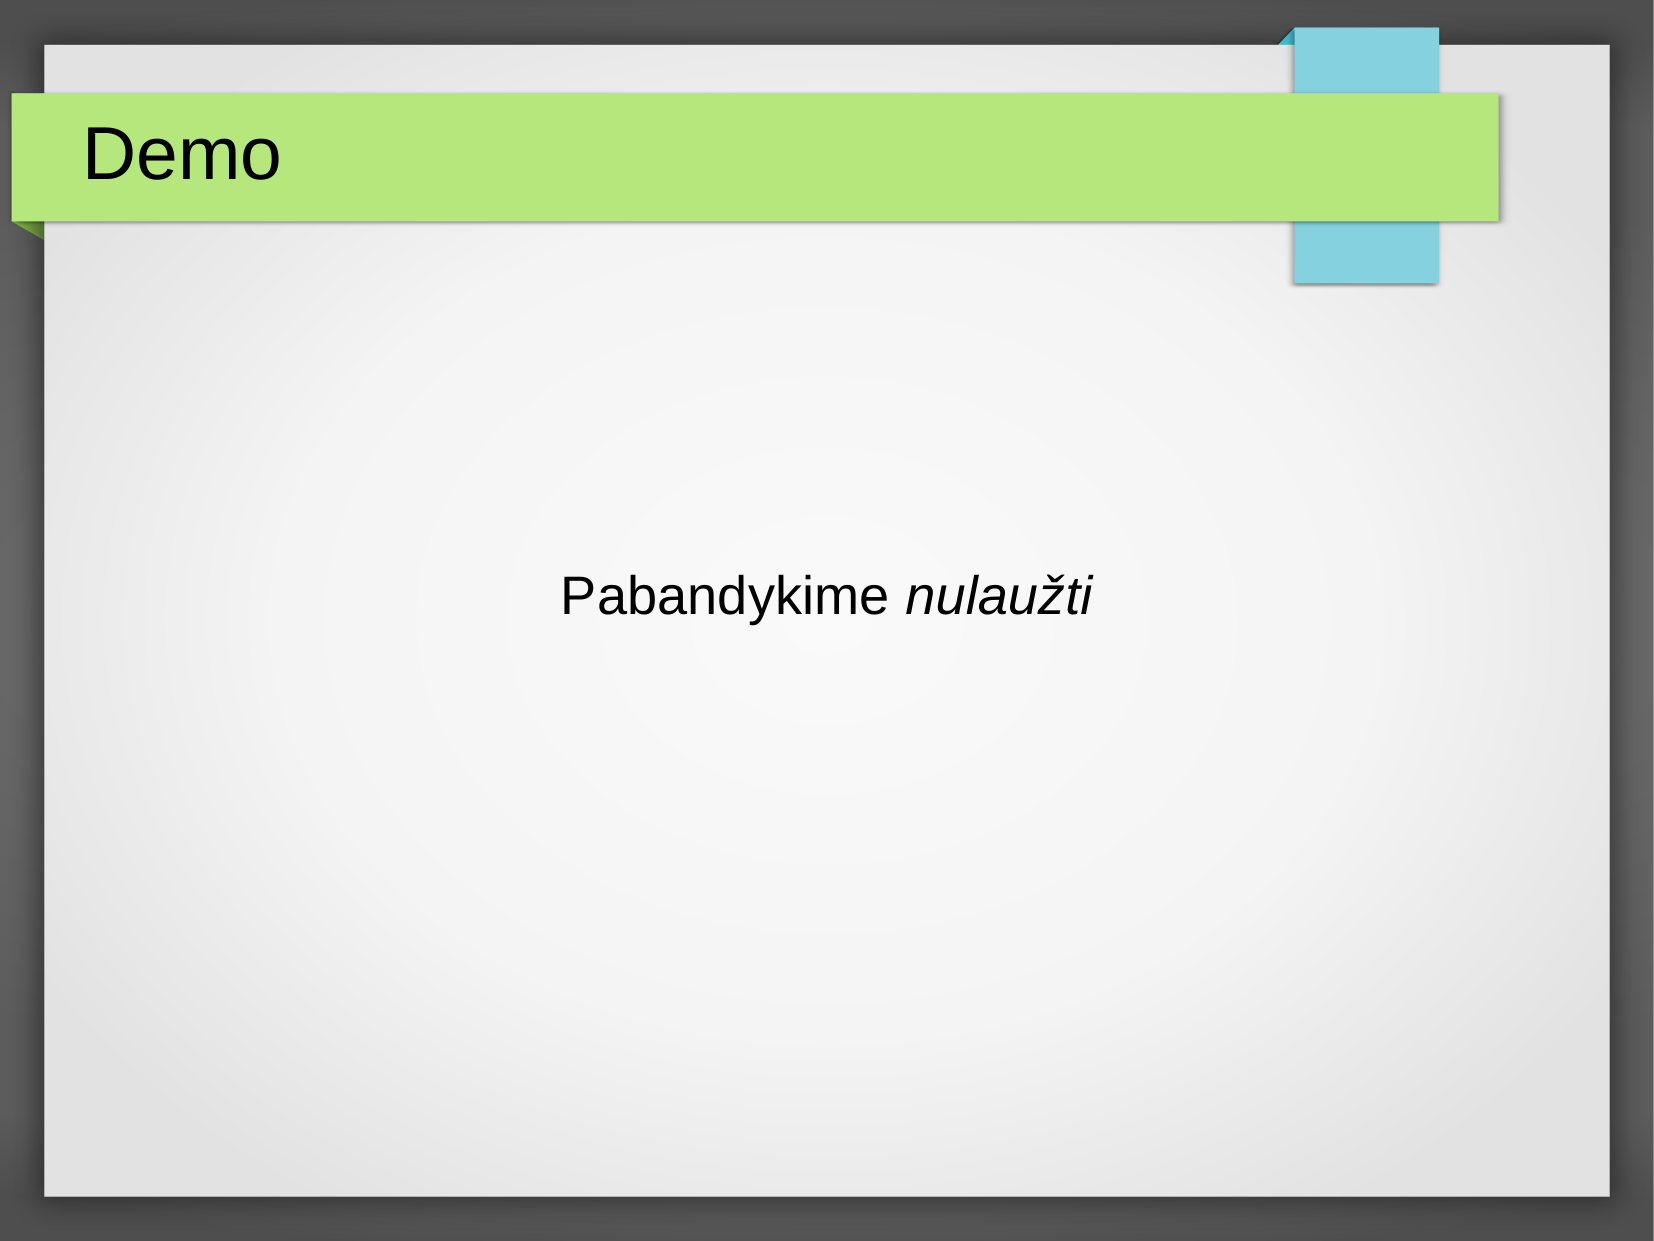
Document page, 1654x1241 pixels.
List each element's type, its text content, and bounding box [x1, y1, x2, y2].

title Demo [82, 94, 1264, 213]
picture [0, 0, 1654, 1241]
list Pabandykime nulaužti [82, 295, 1571, 1015]
